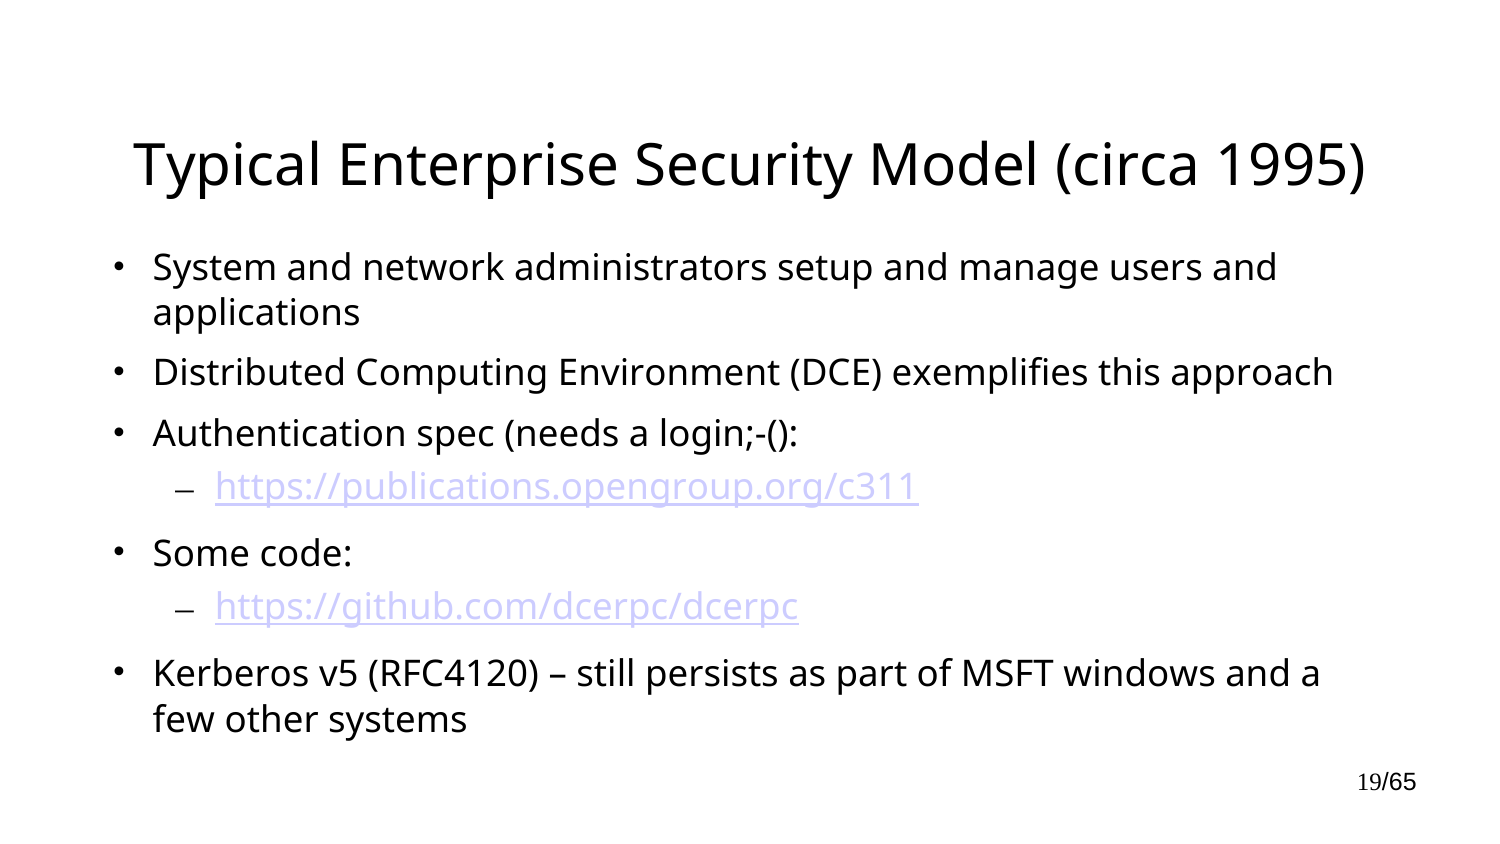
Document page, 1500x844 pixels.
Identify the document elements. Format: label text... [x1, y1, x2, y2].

title Typical Enterprise Security Model (circa 1995)‏ [112, 66, 1388, 237]
list System and network administrators setup and manage users and applications Distributed Computing Environment (DCE) exemplifies this approach Authentication spec (needs a login;-(): https://publications.opengroup.org/c311 Some code: https://github.com/dcerpc/dcerpc Kerberos v5 (RFC4120) – still persists as part of MSFT windows and a few other systems [112, 243, 1388, 751]
